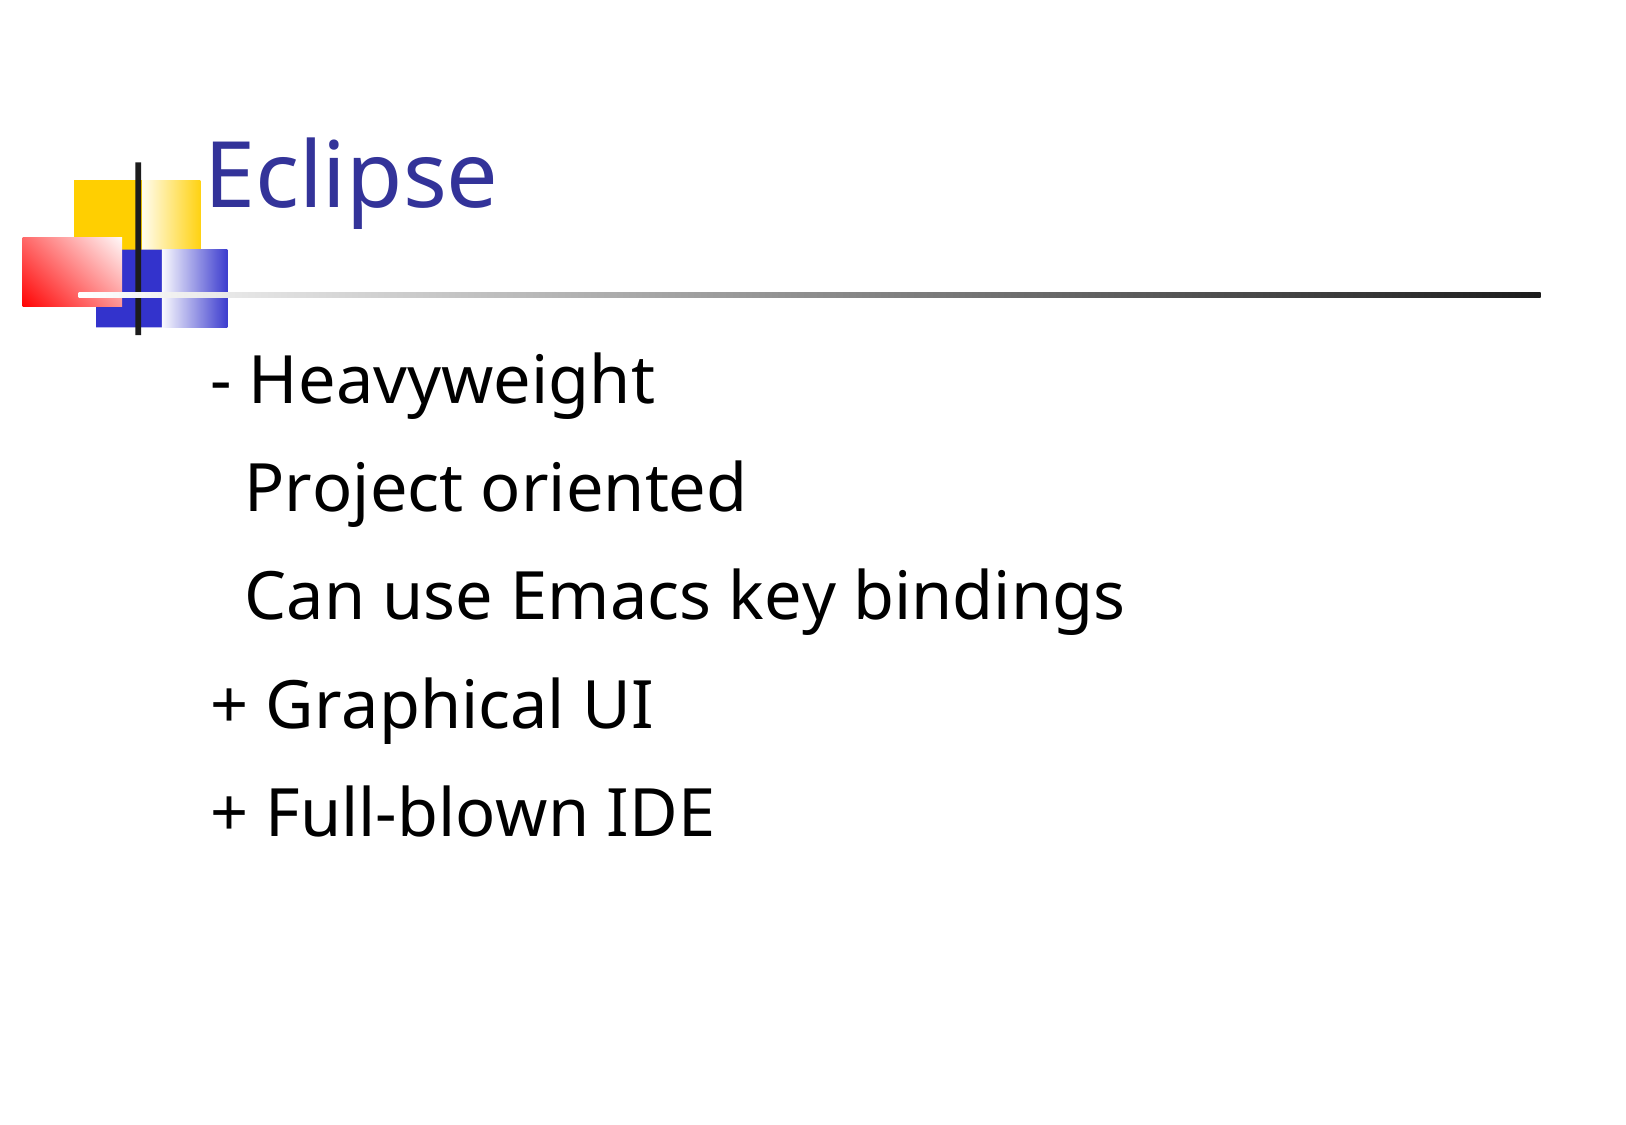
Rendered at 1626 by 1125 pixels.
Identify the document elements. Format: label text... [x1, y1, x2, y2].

list - Heavyweight Project oriented Can use Emacs key bindings + Graphical UI + Full-blown IDE [210, 331, 1592, 802]
title Eclipse [204, 115, 1590, 227]
